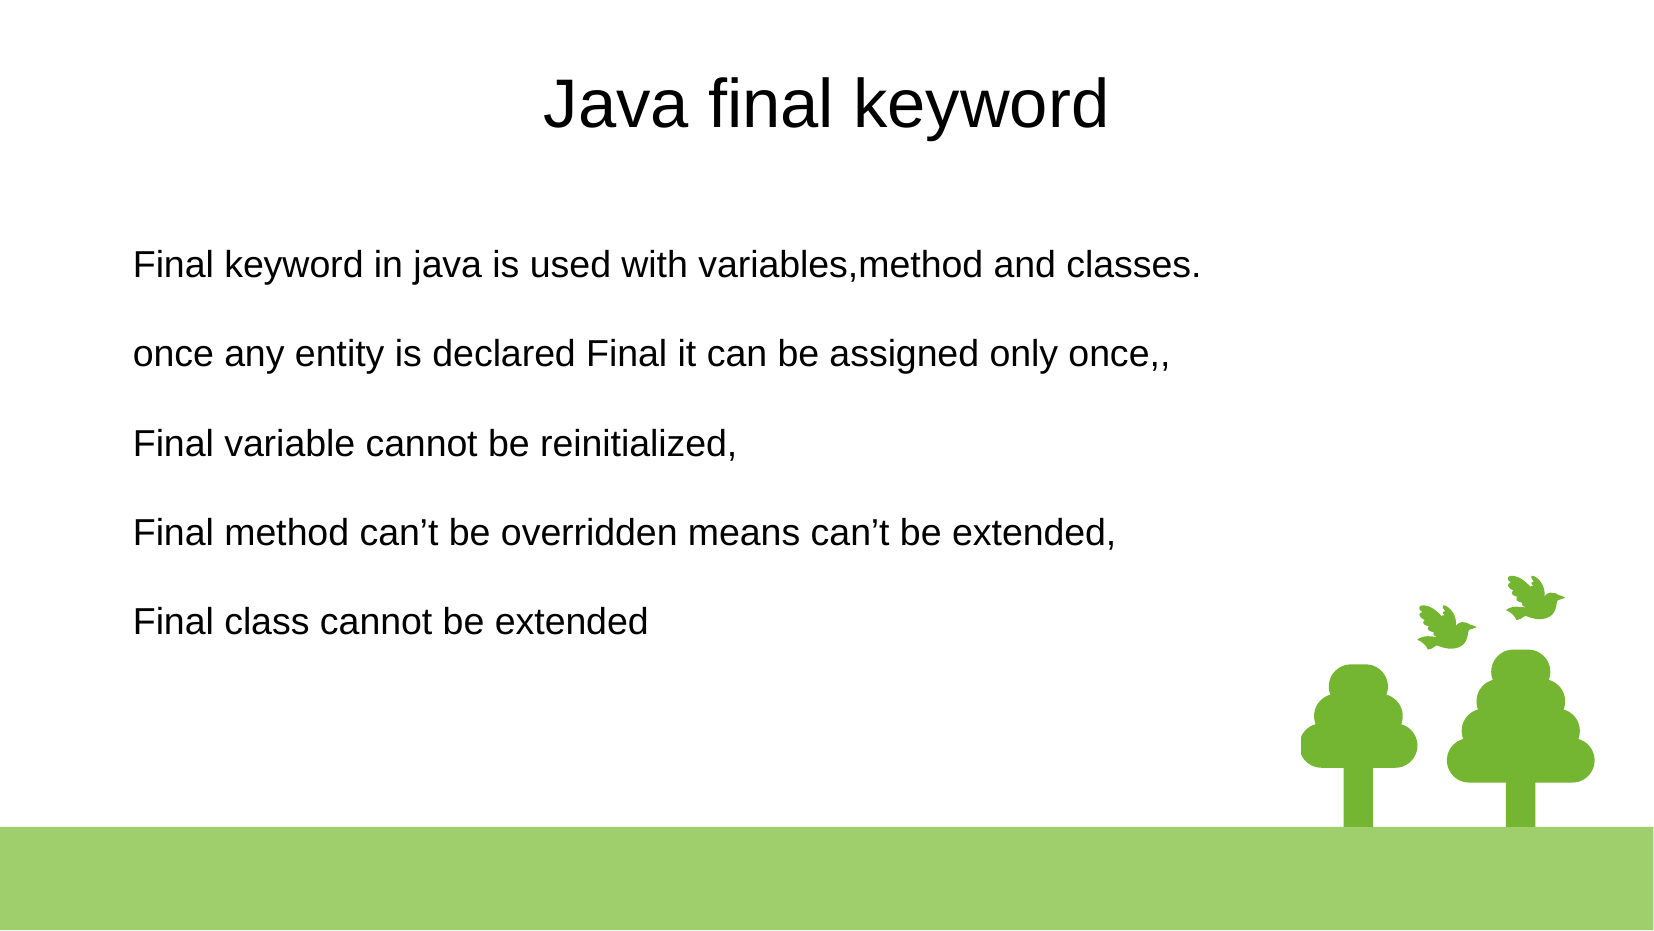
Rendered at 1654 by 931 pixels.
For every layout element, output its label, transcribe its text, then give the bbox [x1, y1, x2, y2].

text_box Final keyword in java is used with variables,method and classes. once any entity is declared Final it can be assigned only once,, Final variable cannot be reinitialized, Final method can’t be overridden means can’t be extended, Final class cannot be extended [118, 236, 1300, 798]
title Java final keyword [88, 29, 1565, 178]
